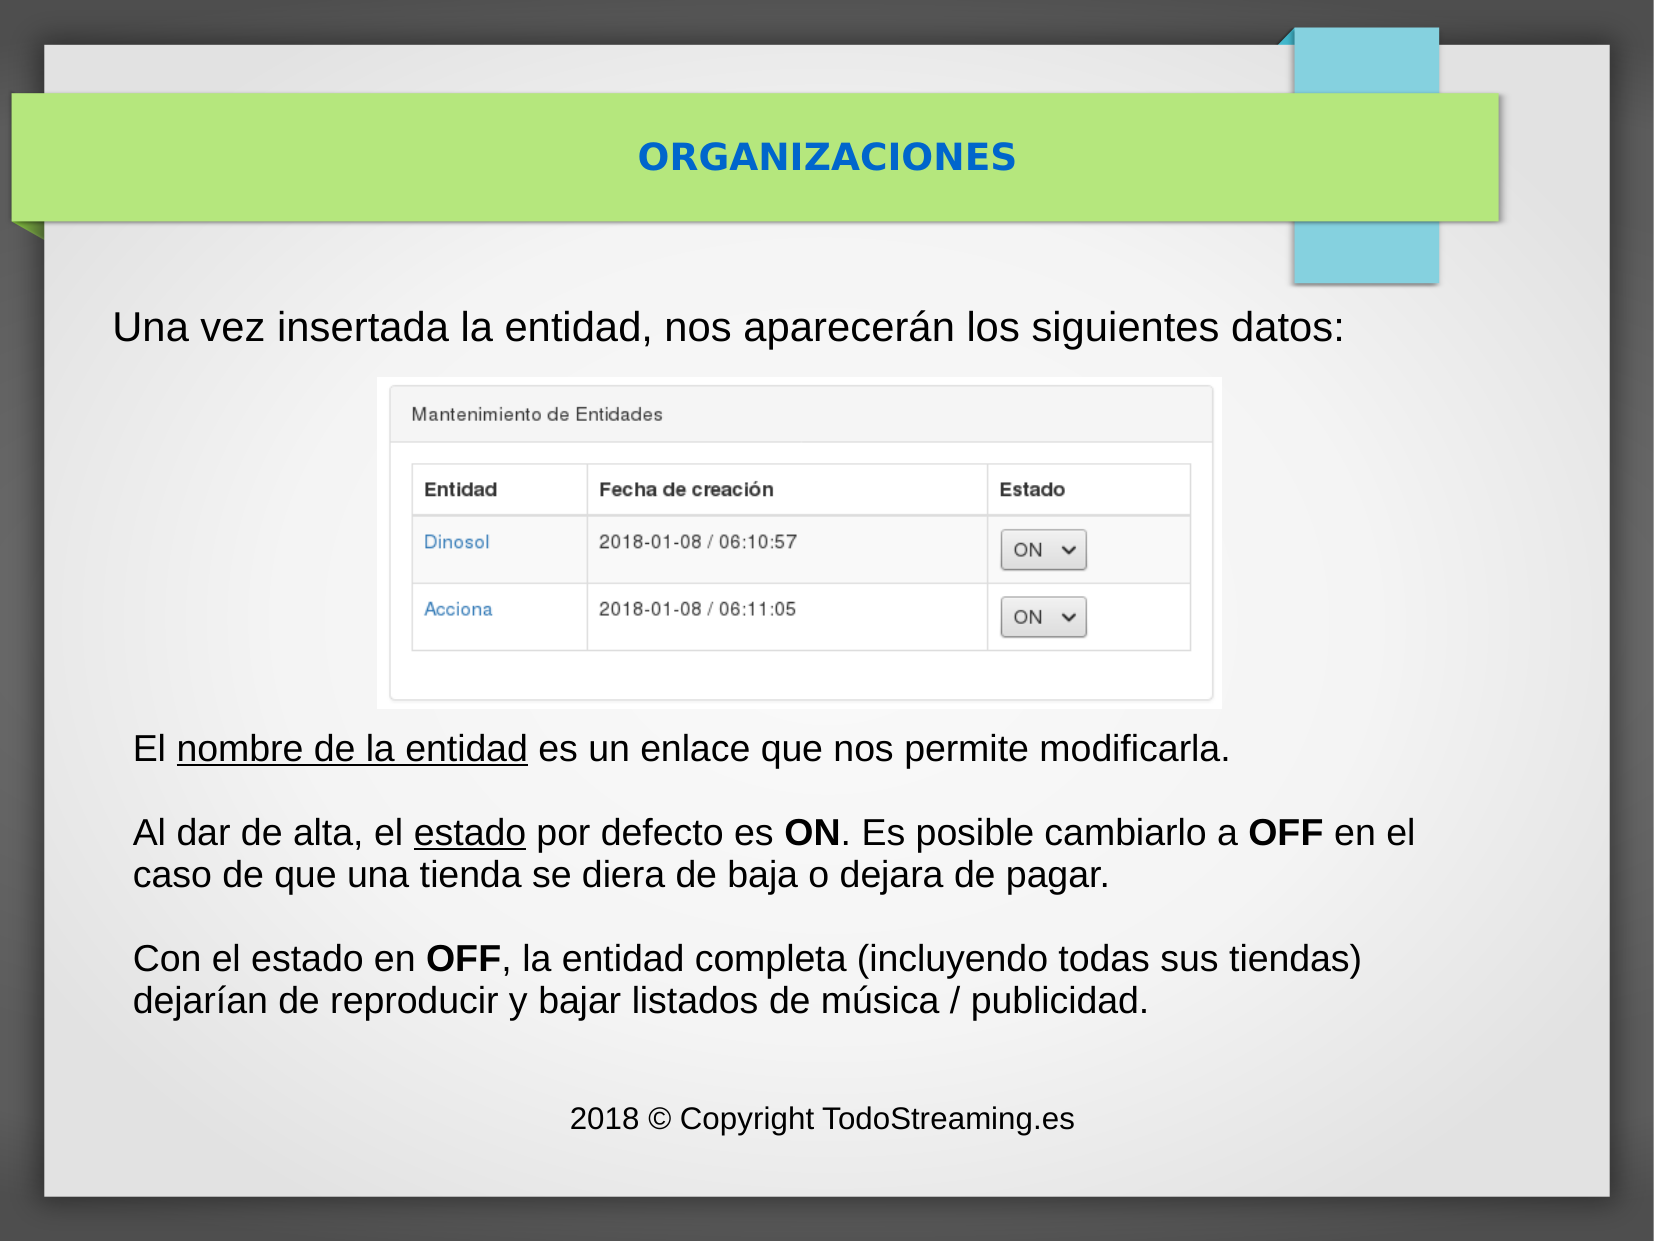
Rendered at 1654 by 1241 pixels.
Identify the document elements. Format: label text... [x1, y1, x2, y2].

title ORGANIZACIONES [637, 113, 1028, 201]
text_box El nombre de la entidad es un enlace que nos permite modificarla. Al dar de alta, el estado por defecto es ON. Es posible cambiarlo a OFF en el caso de que una tienda se diera de baja o dejara de pagar. Con el estado en OFF, la entidad completa (incluyendo todas sus tiendas) dejarían de reproducir y bajar listados de música / publicidad. [118, 720, 1489, 1030]
picture [0, 0, 1654, 1241]
text_box 2018 © Copyright TodoStreaming.es [555, 1094, 1099, 1146]
subtitle Una vez insertada la entidad, nos aparecerán los siguientes datos: [112, 303, 1530, 397]
